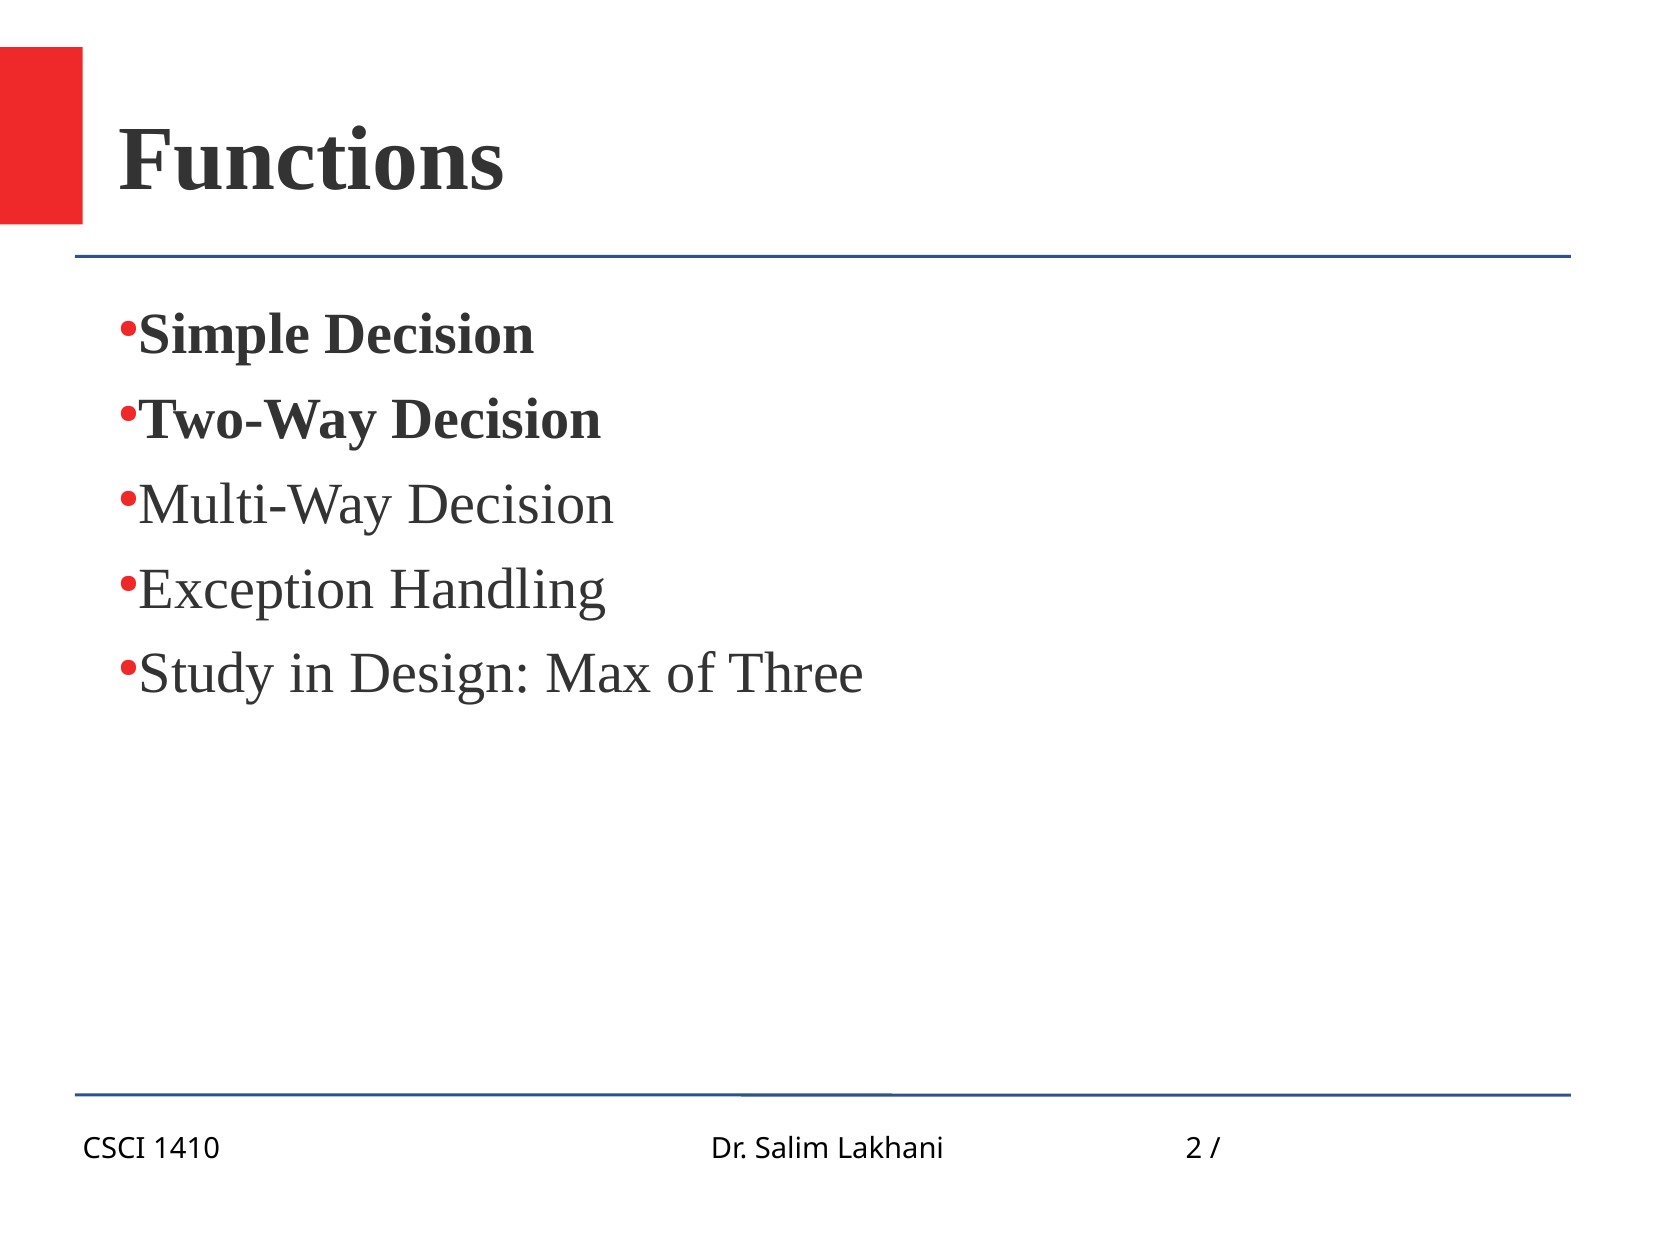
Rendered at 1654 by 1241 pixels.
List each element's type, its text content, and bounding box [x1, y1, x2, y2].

text_box CSCI 1410 [82, 1129, 468, 1216]
title Functions [118, 49, 1571, 257]
text_box / [1185, 1129, 1571, 1216]
text_box Dr. Salim Lakhani [565, 1129, 1090, 1216]
list Simple Decision Two-Way Decision Multi-Way Decision Exception Handling Study in Design: Max of Three [118, 295, 1536, 1080]
